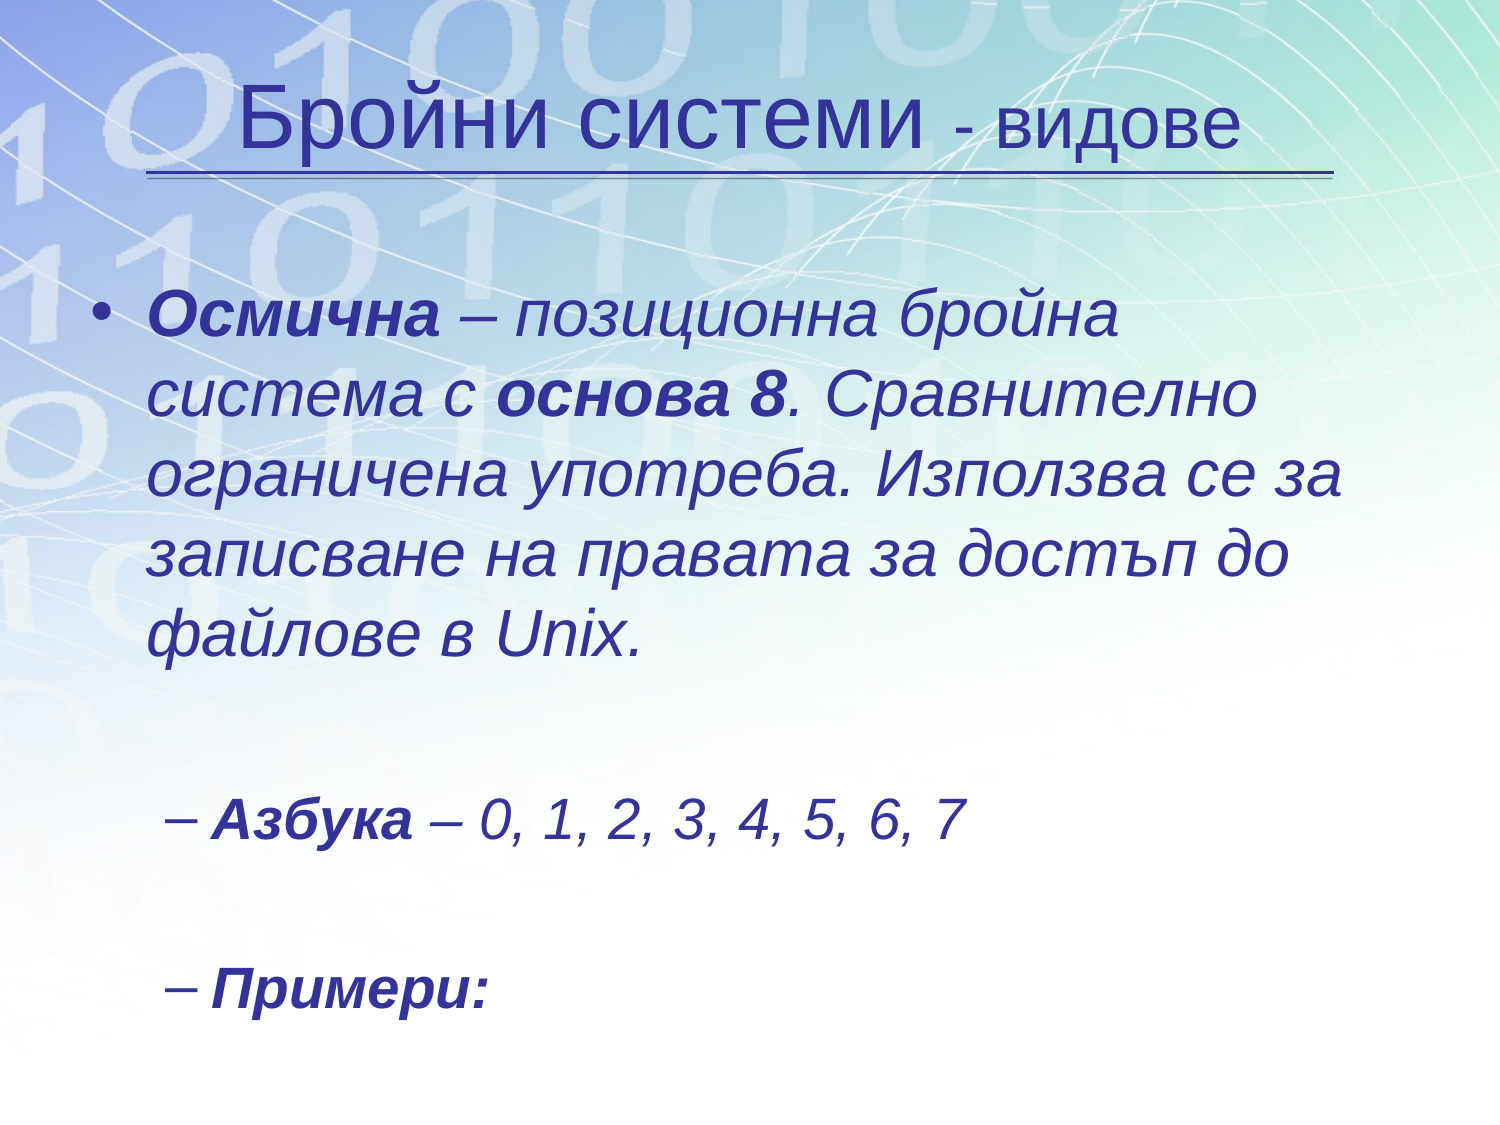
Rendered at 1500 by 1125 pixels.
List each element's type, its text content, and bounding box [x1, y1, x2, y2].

list Осмична – позиционна бройна система с основа 8. Сравнително ограничена употреба. Използва се за записване на правата за достъп до файлове в Unix. Азбука – 0, 1, 2, 3, 4, 5, 6, 7 Примери: [75, 262, 1426, 1059]
title Бройни системи - видове [64, 30, 1415, 192]
picture [0, 0, 1500, 1125]
